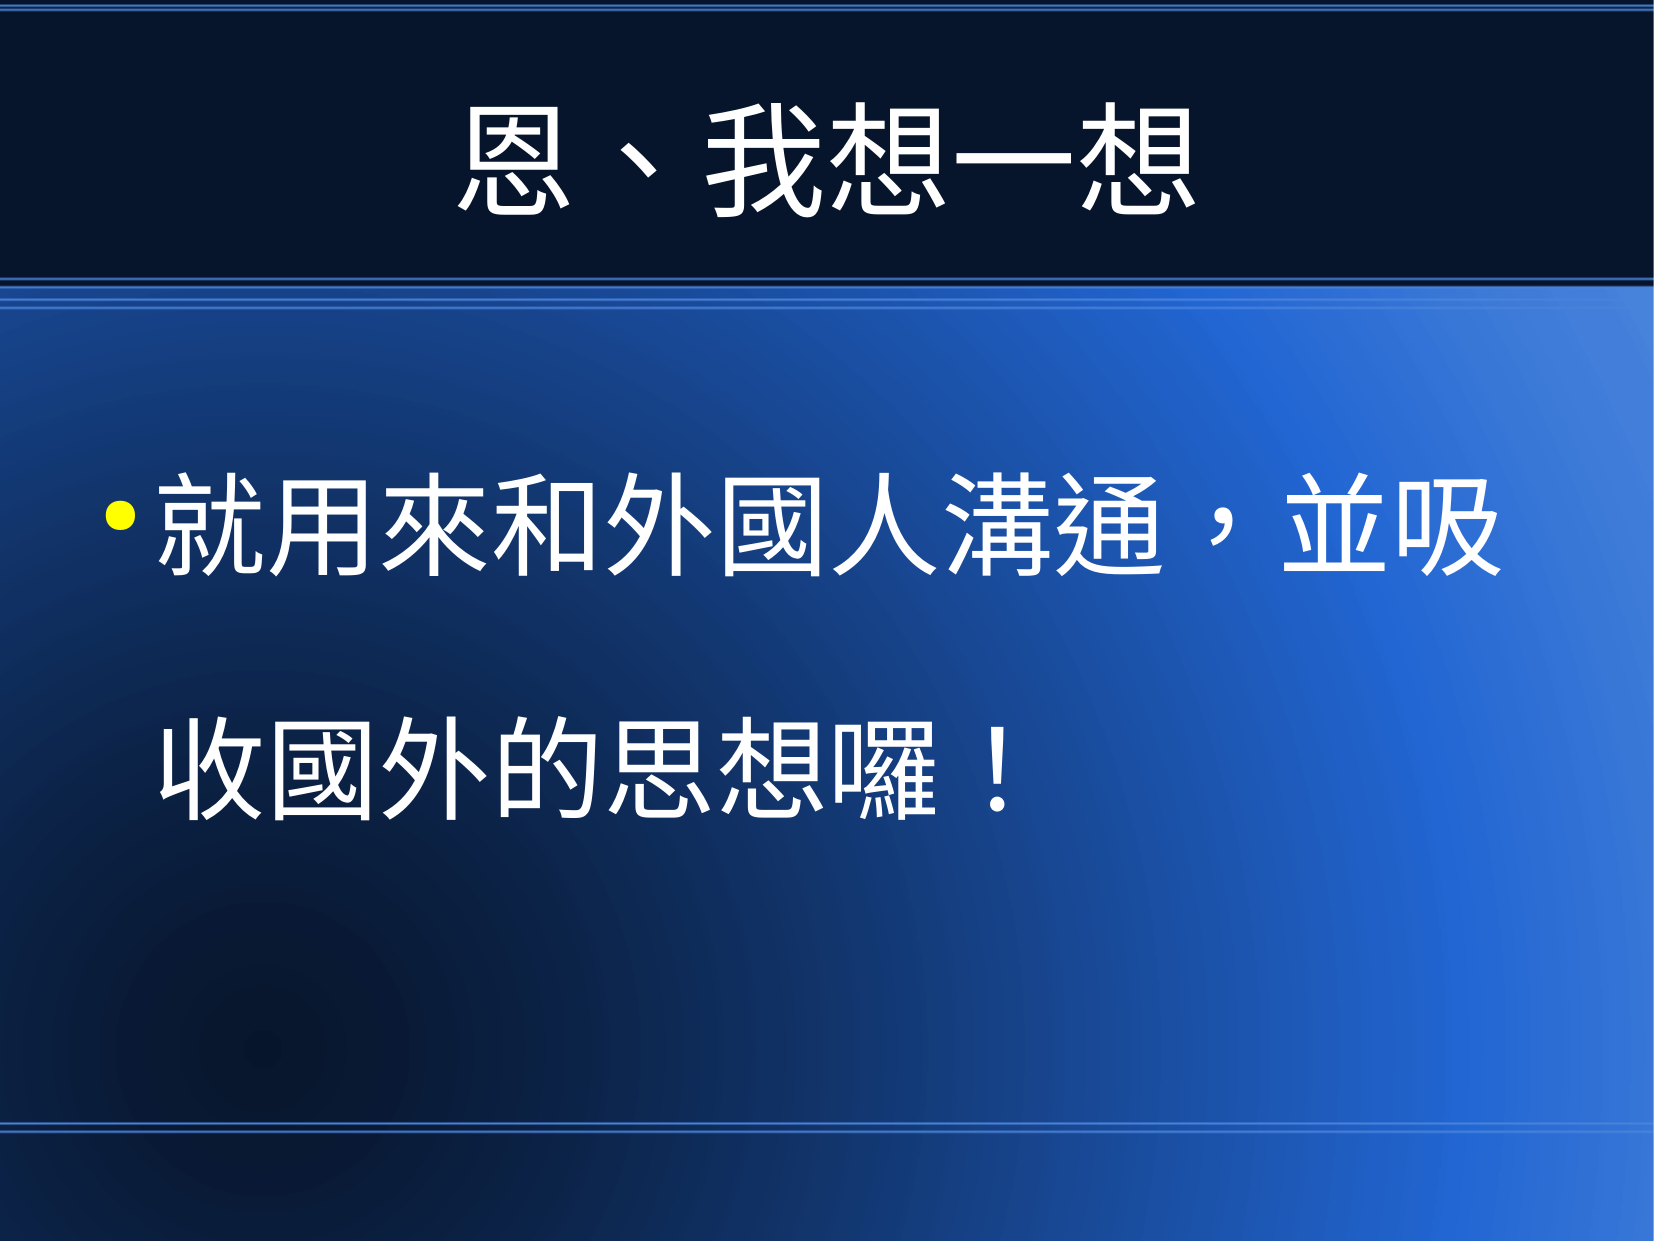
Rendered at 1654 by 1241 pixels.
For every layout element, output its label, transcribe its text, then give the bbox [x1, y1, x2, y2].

title 恩、我想一想 [82, 49, 1571, 257]
list 就用來和外國人溝通，並吸收國外的思想囉！ [82, 355, 1571, 1241]
picture [0, 0, 1654, 1241]
